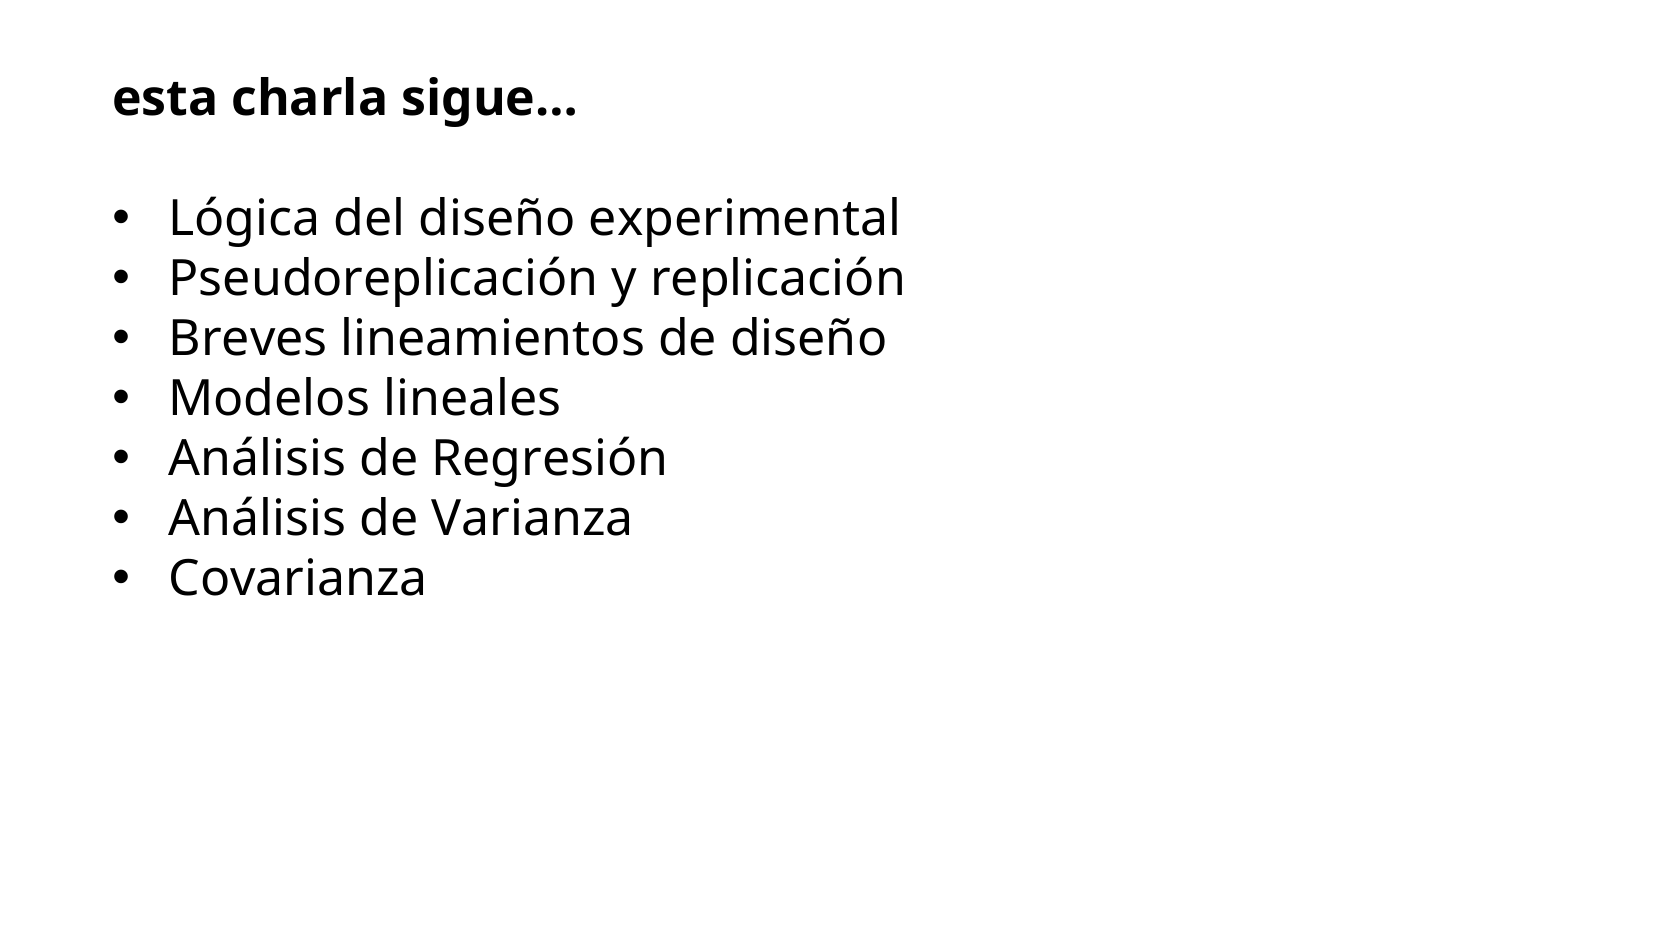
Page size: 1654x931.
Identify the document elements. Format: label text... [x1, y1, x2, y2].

text_box esta charla sigue… Lógica del diseño experimental Pseudoreplicación y replicación Breves lineamientos de diseño Modelos lineales Análisis de Regresión Análisis de Varianza Covarianza [97, 58, 1501, 674]
